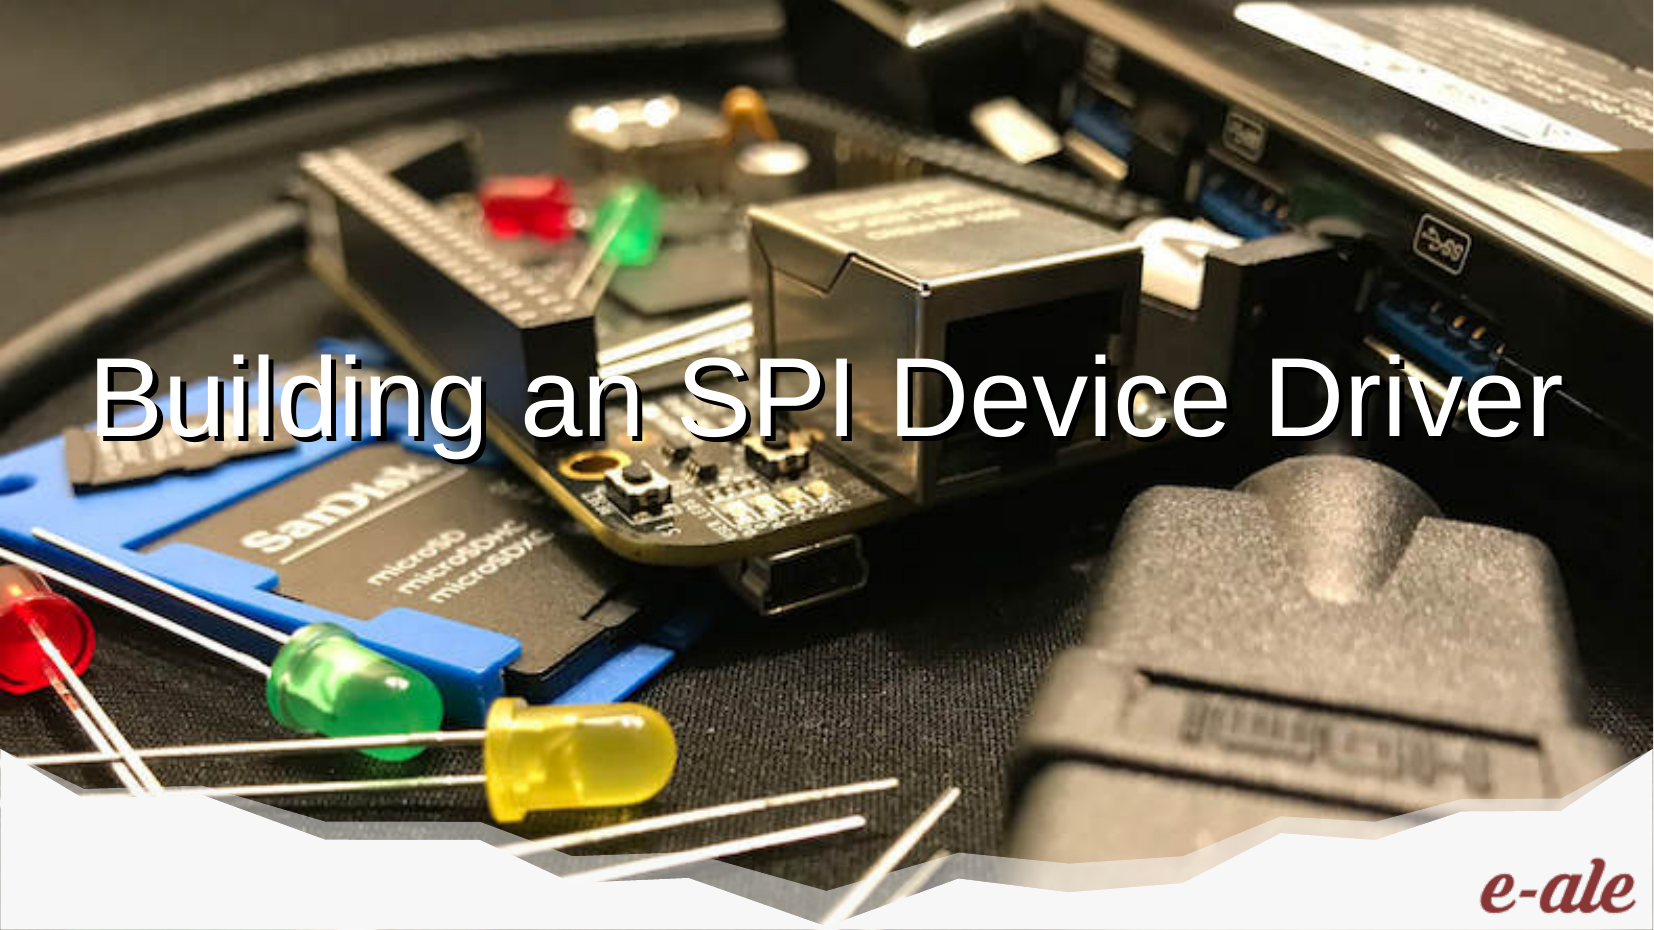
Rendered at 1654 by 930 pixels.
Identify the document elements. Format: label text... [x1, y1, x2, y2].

picture [0, 0, 1654, 930]
subtitle Building an SPI Device Driver [82, 37, 1571, 757]
